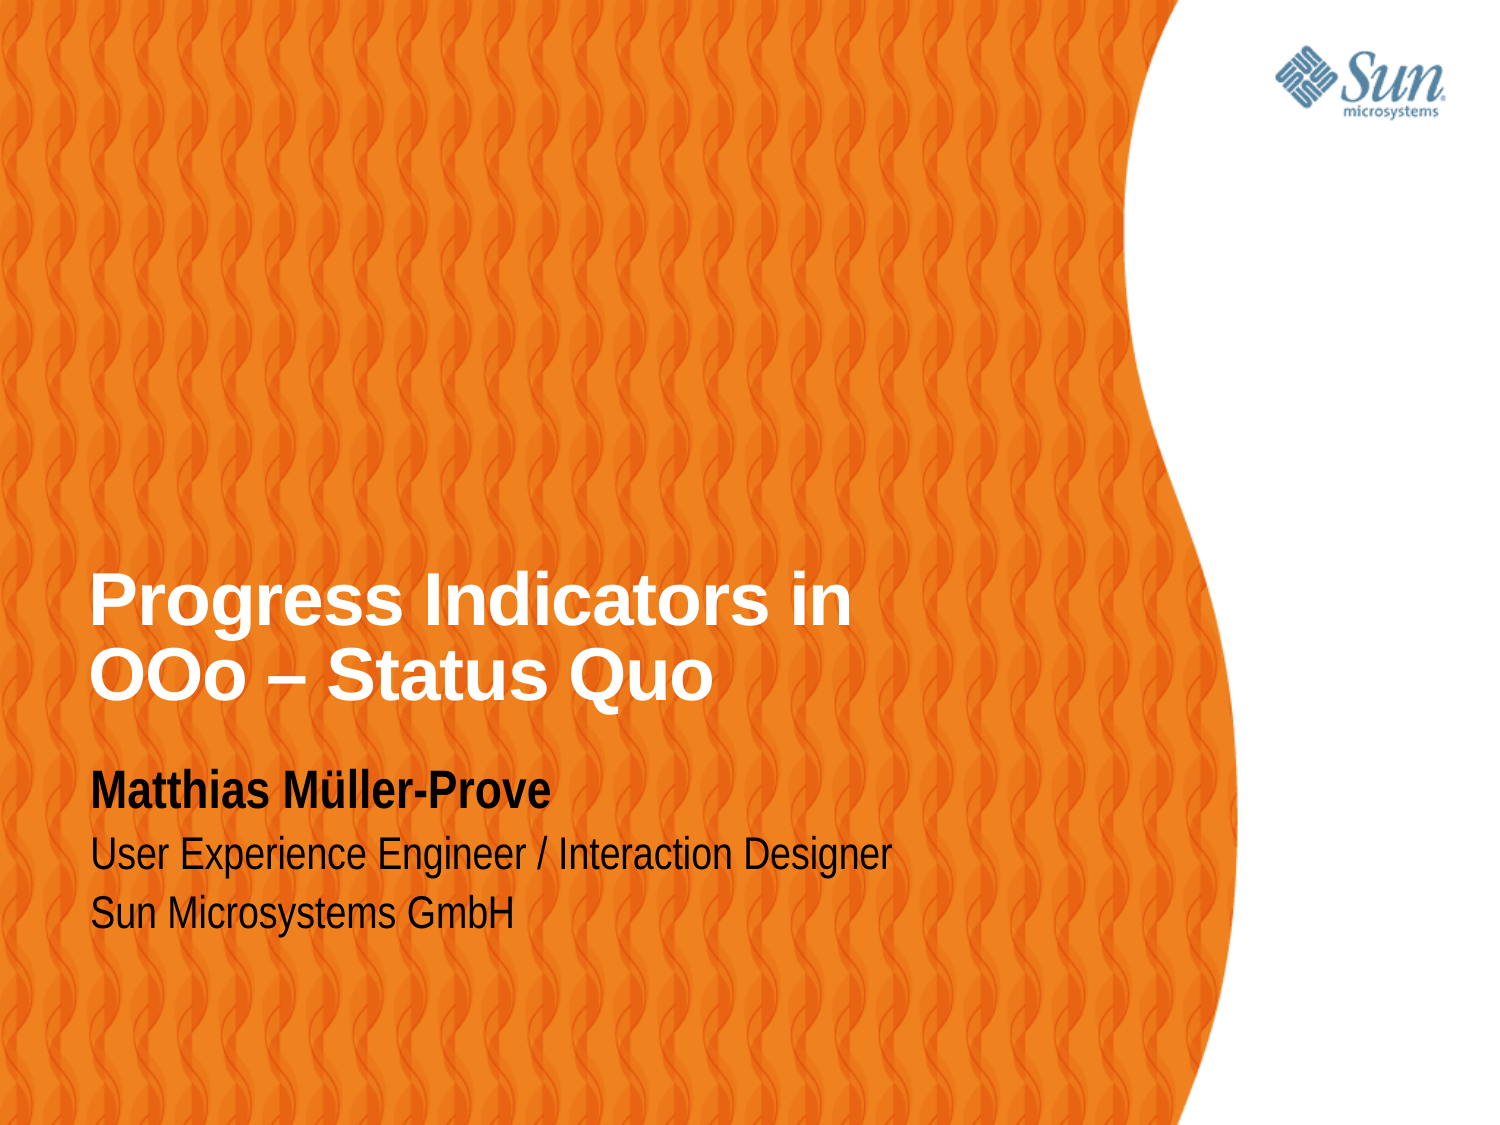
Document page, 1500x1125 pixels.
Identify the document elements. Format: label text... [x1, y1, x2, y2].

title Progress Indicators in OOo – Status Quo [88, 470, 908, 716]
picture [0, 0, 1500, 1125]
list Matthias Müller-Prove User Experience Engineer / Interaction Designer Sun Microsystems GmbH [90, 766, 1080, 987]
